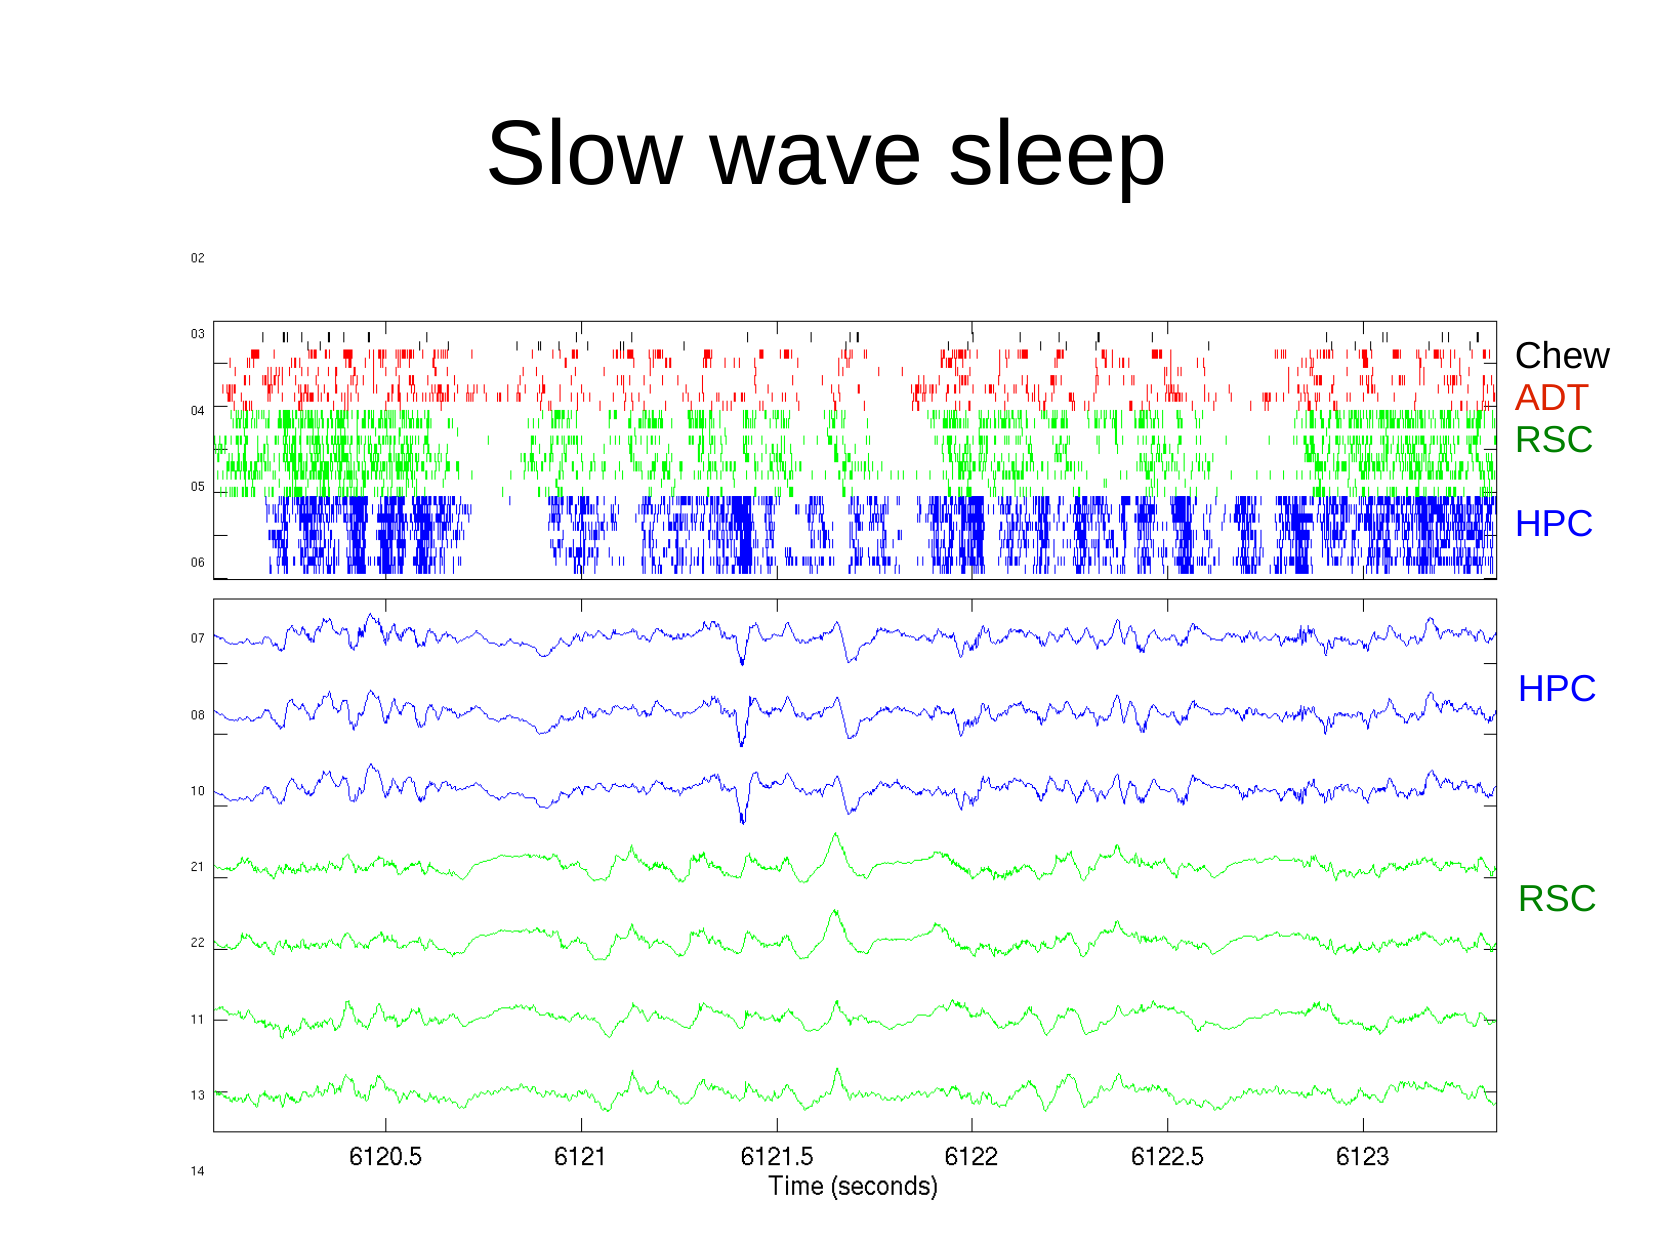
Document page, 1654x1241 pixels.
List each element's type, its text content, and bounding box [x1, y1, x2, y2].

picture [0, 246, 1654, 1241]
title Slow wave sleep [82, 49, 1571, 257]
text_box HPC RSC [1503, 660, 1612, 927]
text_box Chew ADT RSC HPC [1500, 327, 1626, 552]
